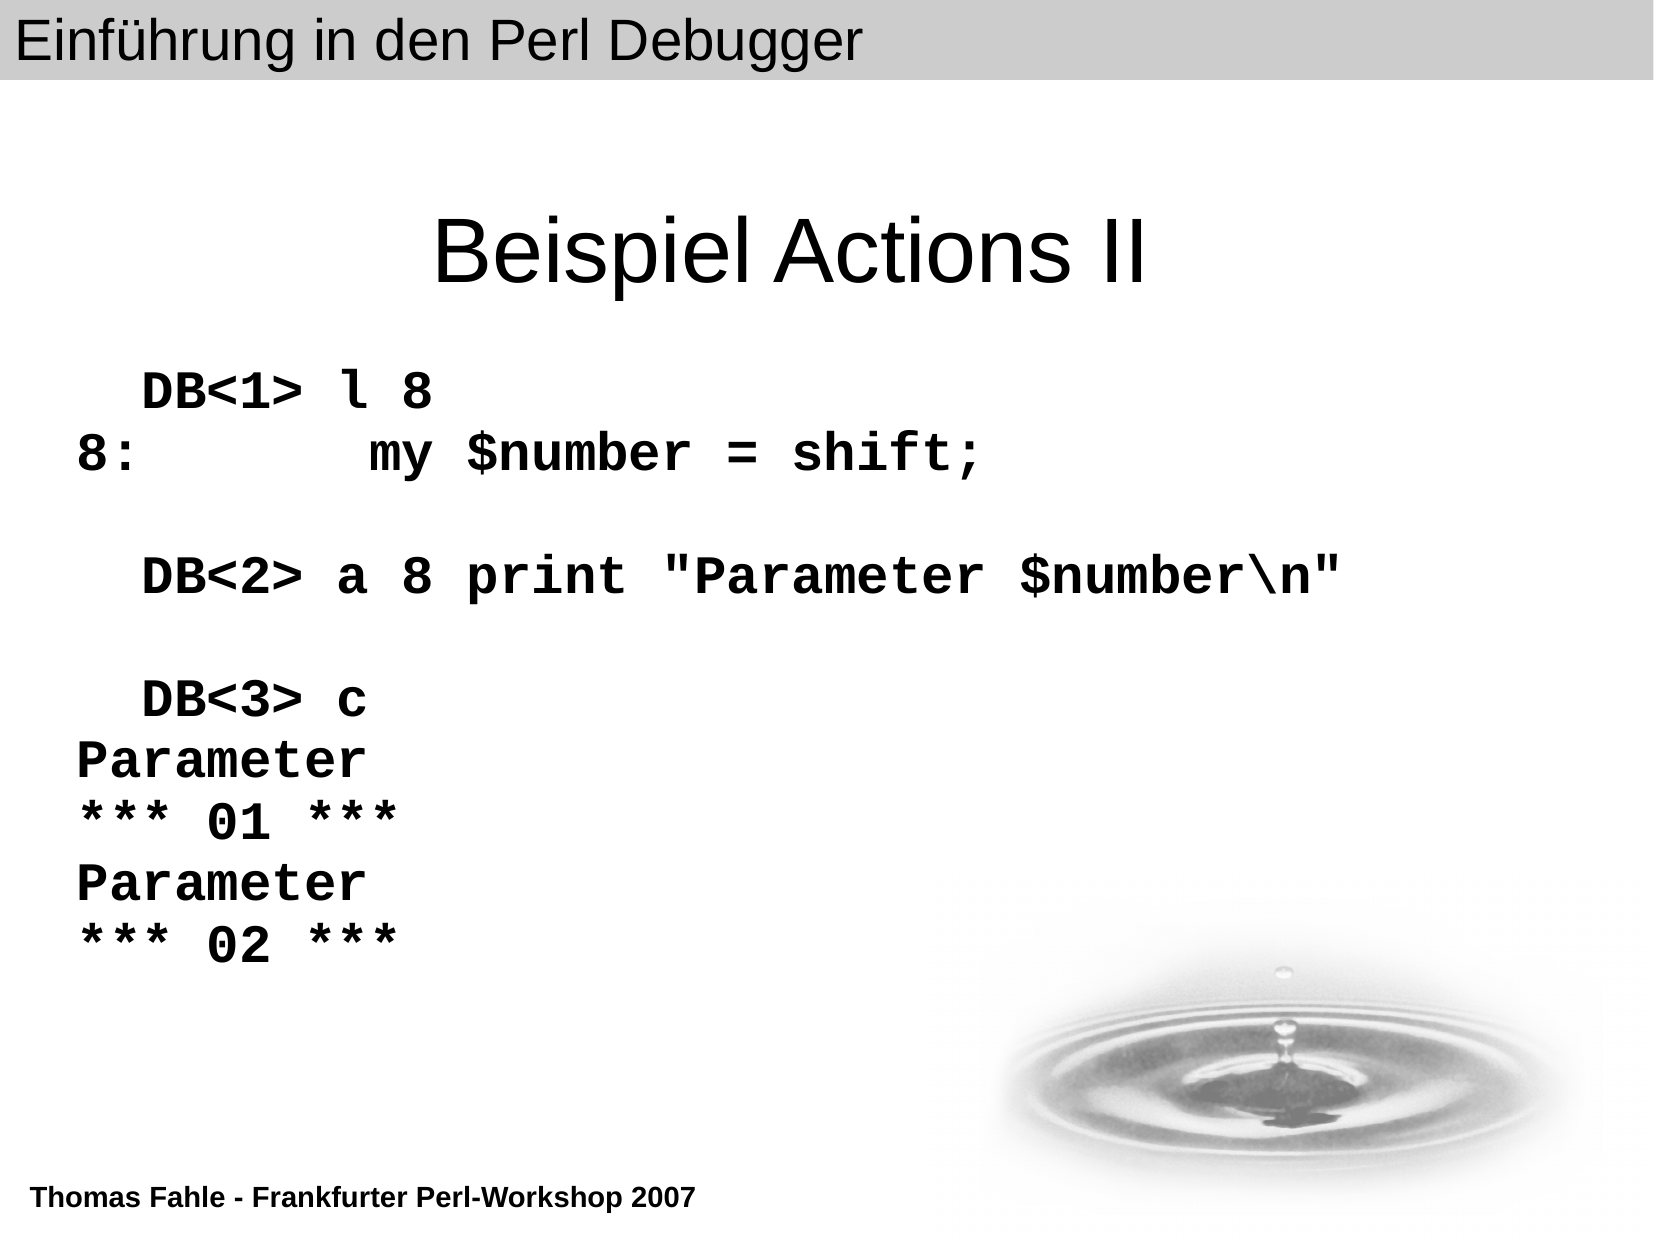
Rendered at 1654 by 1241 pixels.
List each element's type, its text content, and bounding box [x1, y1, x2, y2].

title Beispiel Actions II [47, 154, 1536, 347]
picture [0, 80, 1654, 1241]
subtitle DB<1> l 8 8: my $number = shift; DB<2> a 8 print "Parameter $number\n" DB<3> c Parameter *** 01 *** Parameter *** 02 *** [76, 362, 1565, 980]
